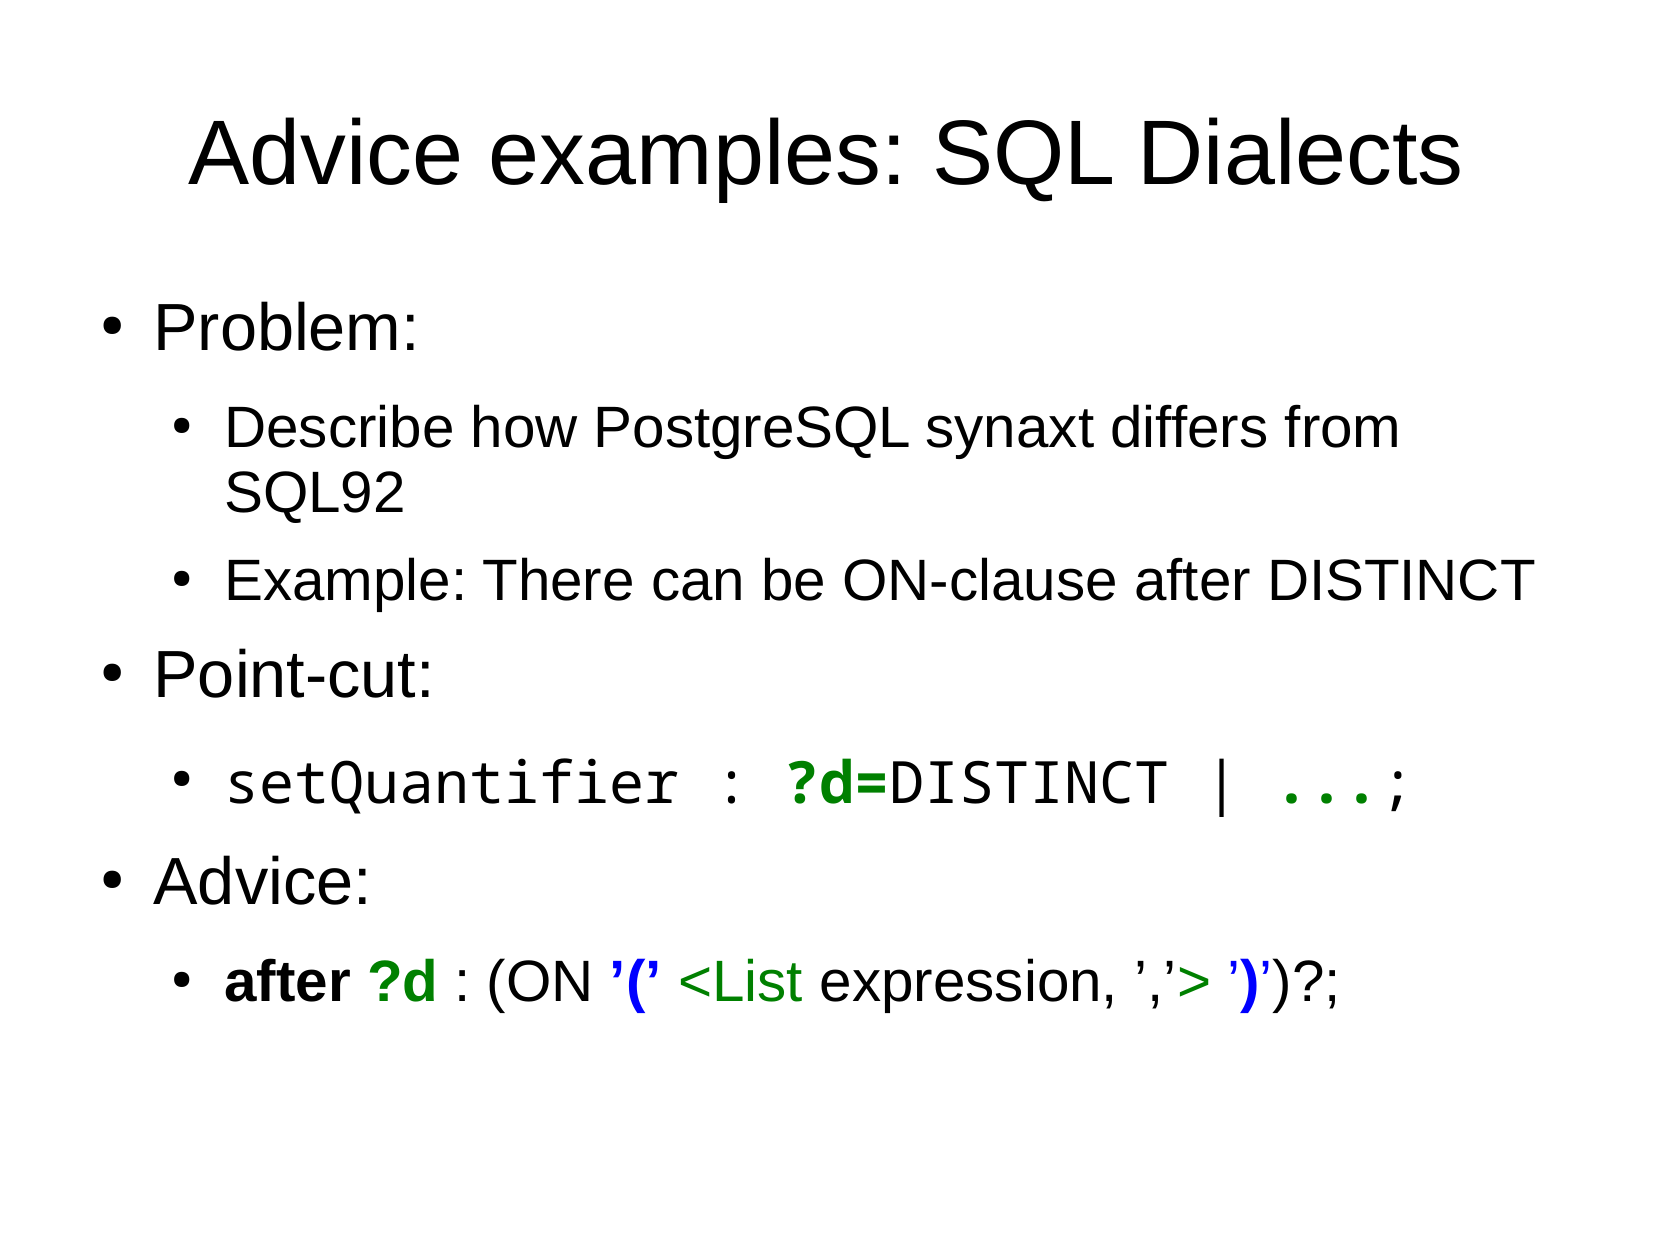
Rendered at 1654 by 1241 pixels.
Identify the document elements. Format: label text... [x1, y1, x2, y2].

list Problem: Describe how PostgreSQL synaxt differs from SQL92 Example: There can be ON-clause after DISTINCT Point-cut: setQuantifier : ?d=DISTINCT | ...; Advice: after ?d : (ON ’(’ <List expression, ’,’> ’)’)?; [82, 290, 1571, 1109]
title Advice examples: SQL Dialects [82, 56, 1571, 250]
